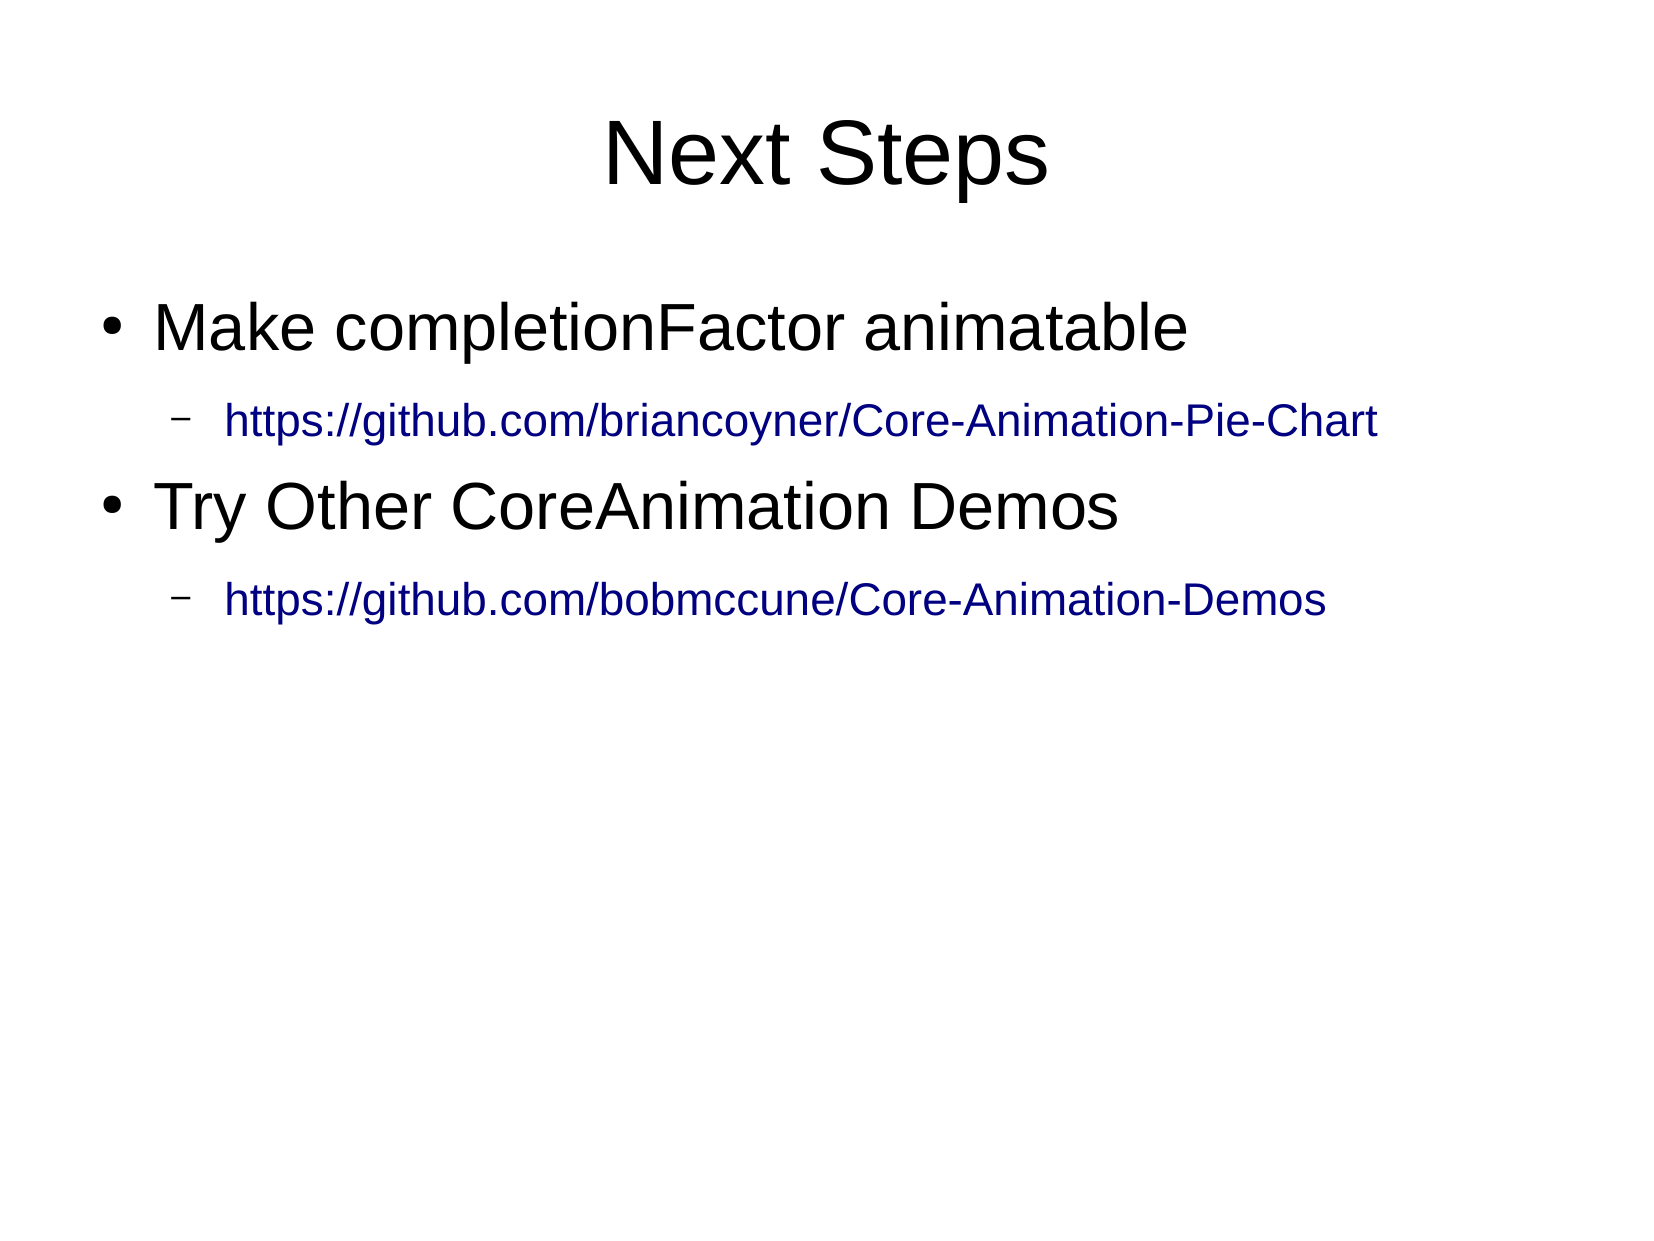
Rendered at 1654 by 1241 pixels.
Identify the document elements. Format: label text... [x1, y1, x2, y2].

title Next Steps [82, 49, 1571, 257]
list Make completionFactor animatable https://github.com/briancoyner/Core-Animation-Pie-Chart Try Other CoreAnimation Demos https://github.com/bobmccune/Core-Animation-Demos [82, 290, 1538, 1010]
